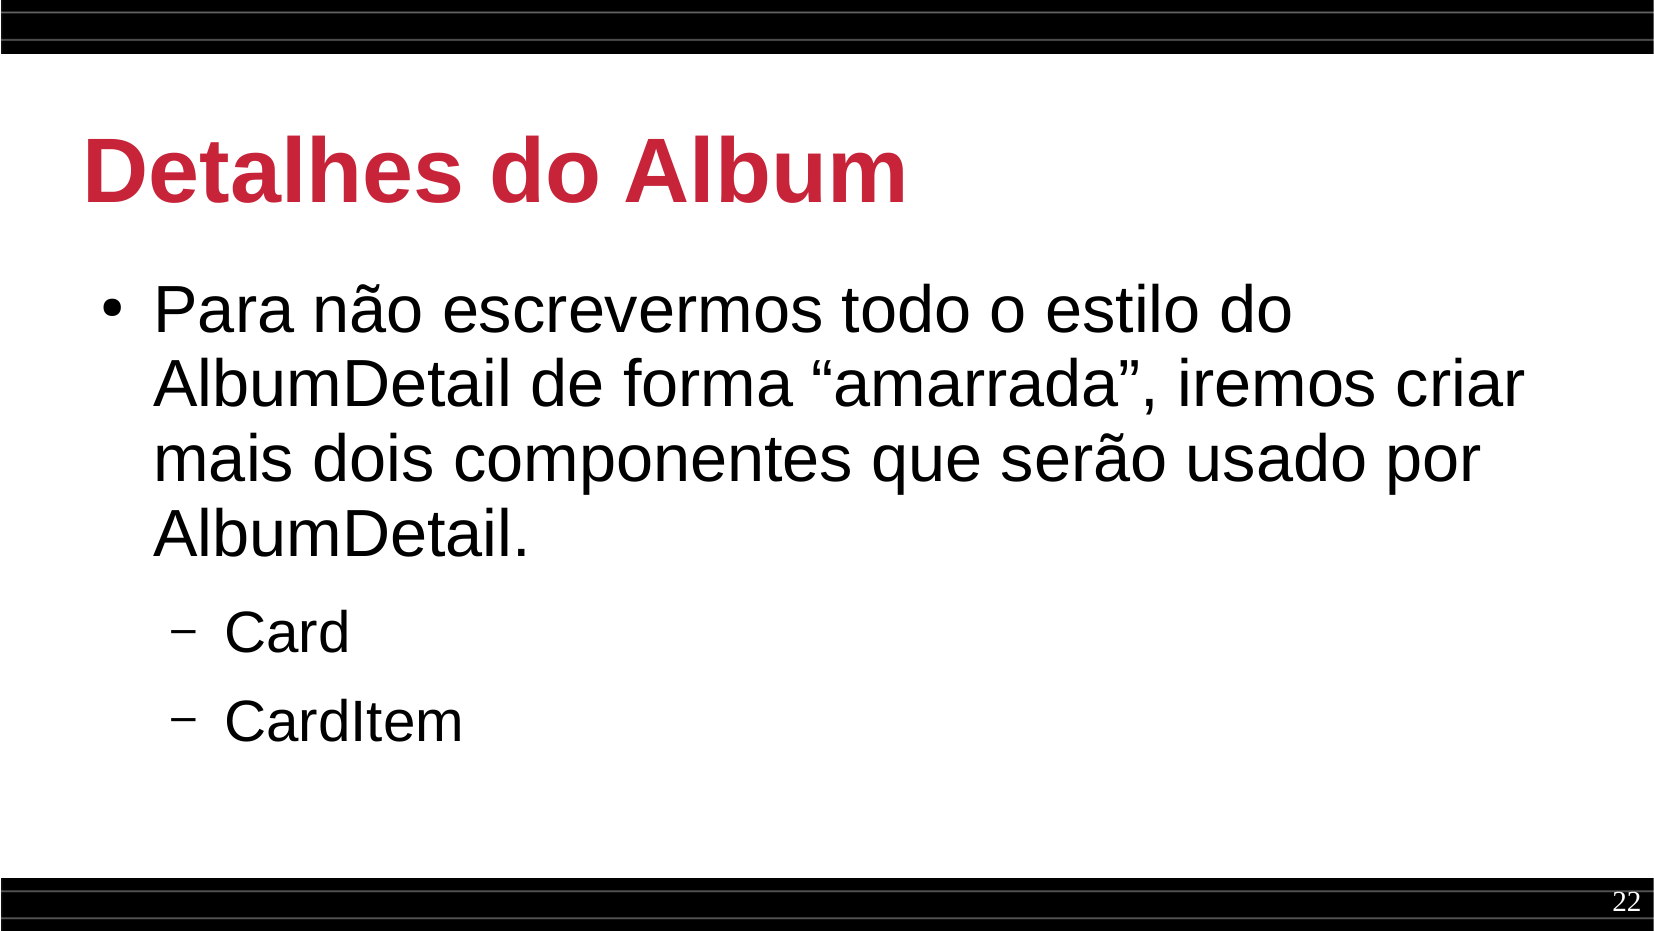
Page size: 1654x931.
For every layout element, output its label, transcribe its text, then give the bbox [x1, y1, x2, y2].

picture [1, 0, 1654, 54]
list Para não escrevermos todo o estilo do AlbumDetail de forma “amarrada”, iremos criar mais dois componentes que serão usado por AlbumDetail. Card CardItem [82, 271, 1571, 758]
picture [1, 878, 1654, 931]
title Detalhes do Album [82, 92, 1571, 249]
